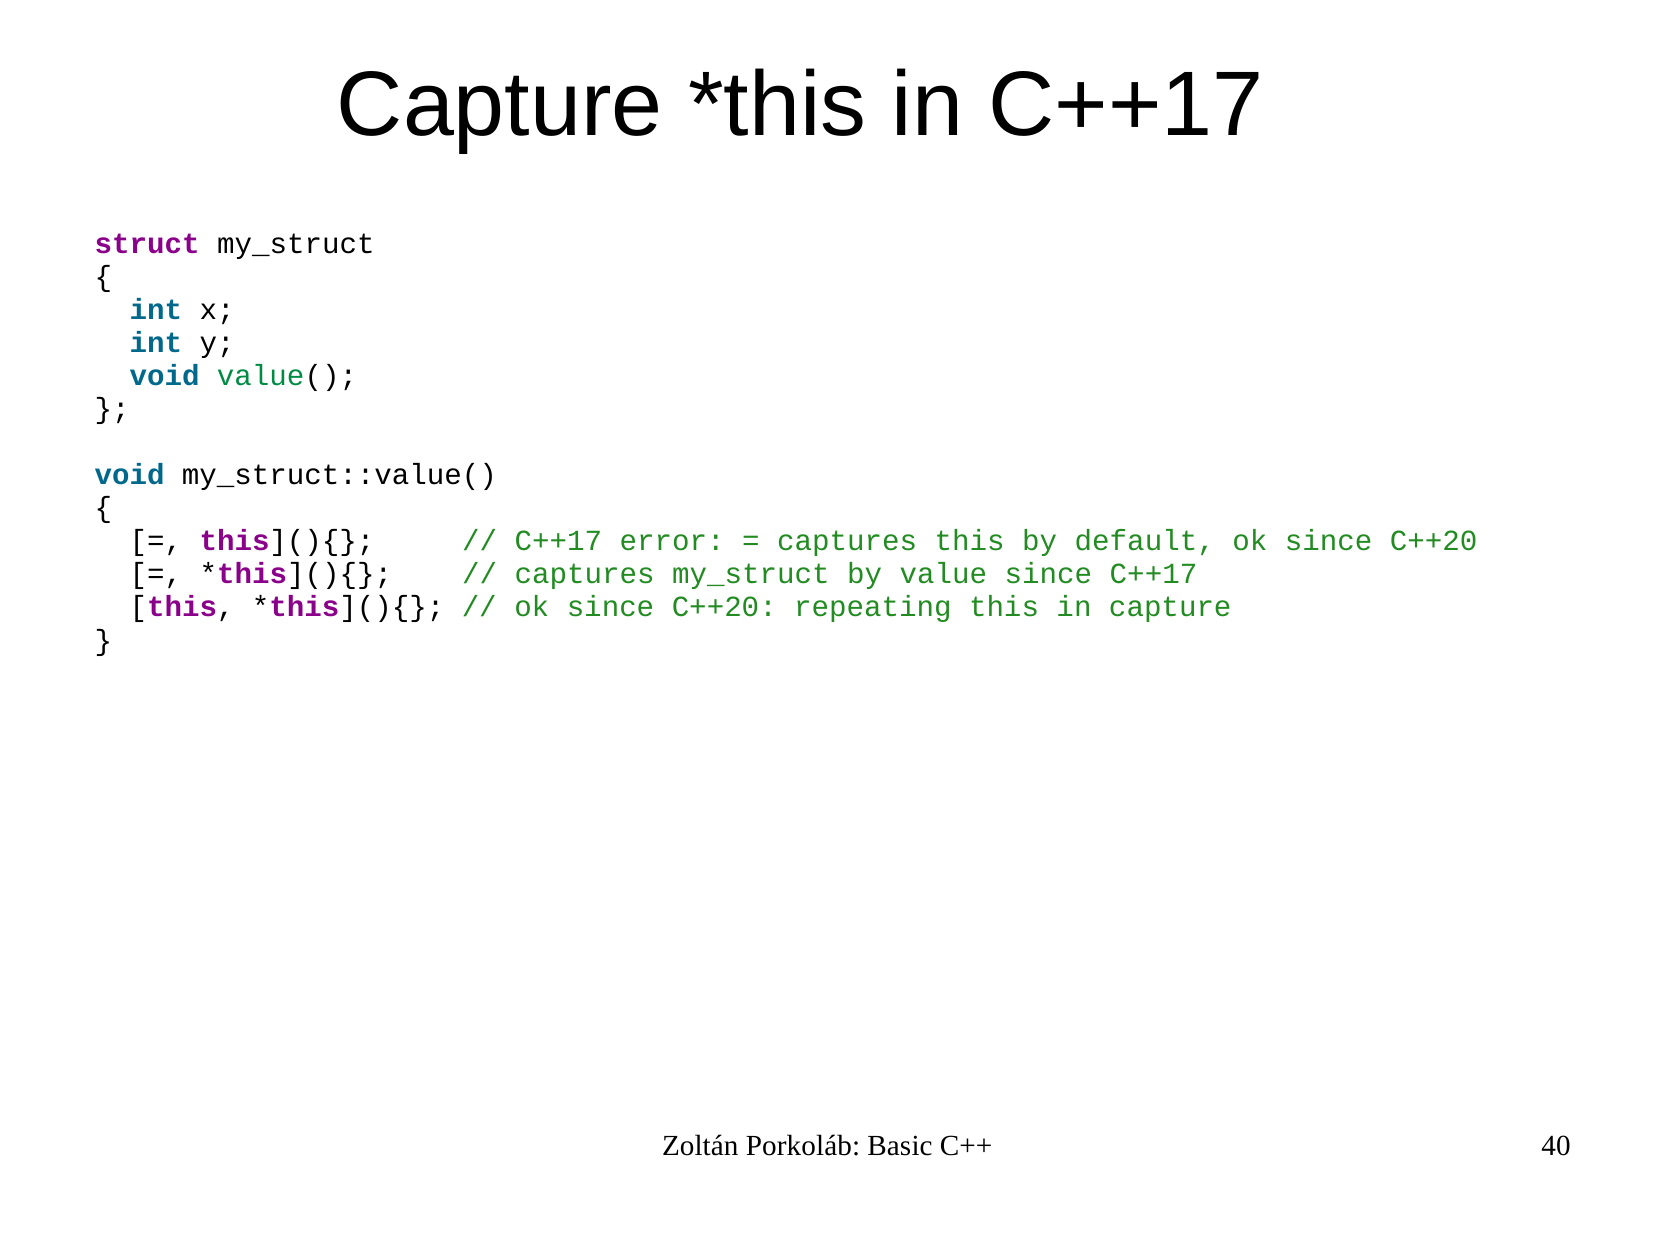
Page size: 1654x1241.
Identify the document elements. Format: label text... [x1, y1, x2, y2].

text_box struct my_struct { int x; int y; void value(); }; void my_struct::value() { [=, this](){}; // C++17 error: = captures this by default, ok since C++20 [=, *this](){}; // captures my_struct by value since C++17 [this, *this](){}; // ok since C++20: repeating this in capture } [79, 189, 1654, 1180]
title Capture *this in C++17 [56, 0, 1546, 208]
